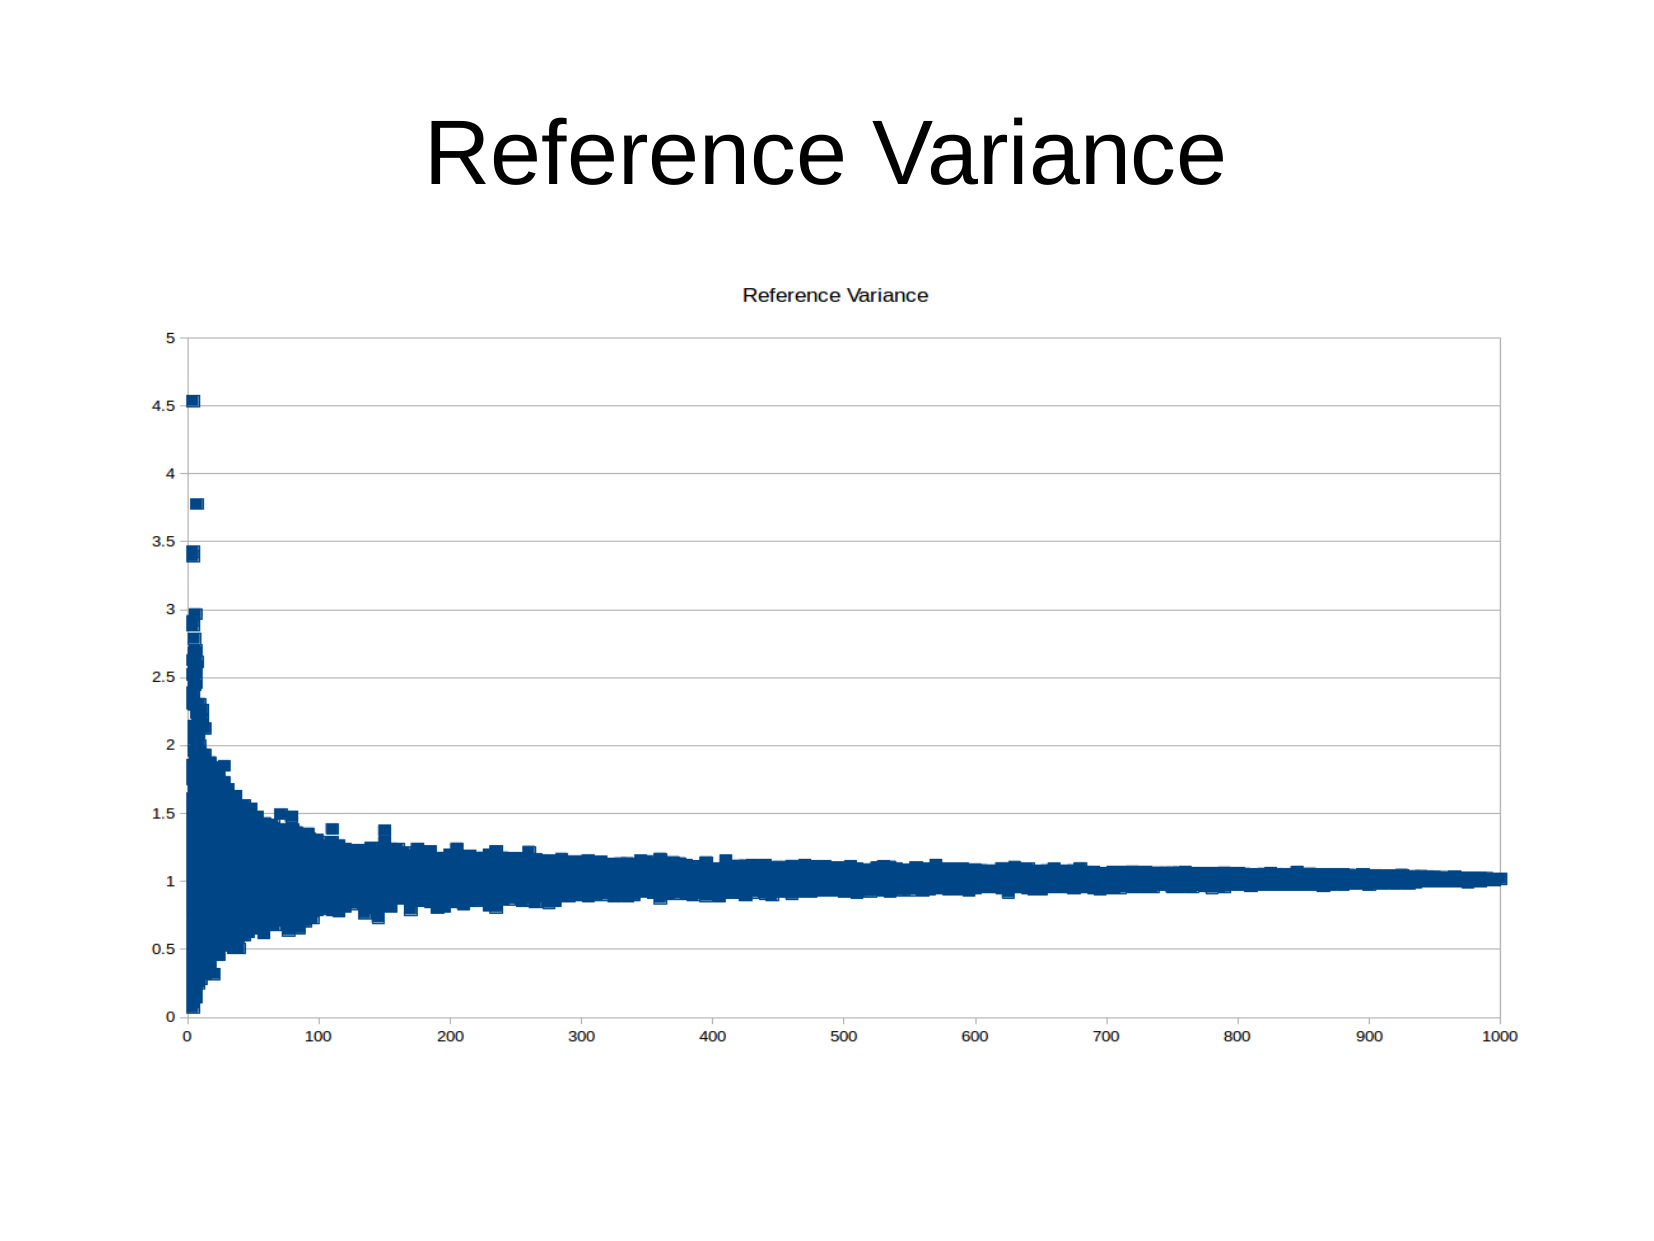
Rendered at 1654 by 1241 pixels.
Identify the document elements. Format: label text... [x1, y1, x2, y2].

title Reference Variance [82, 49, 1571, 257]
picture [124, 256, 1547, 1061]
